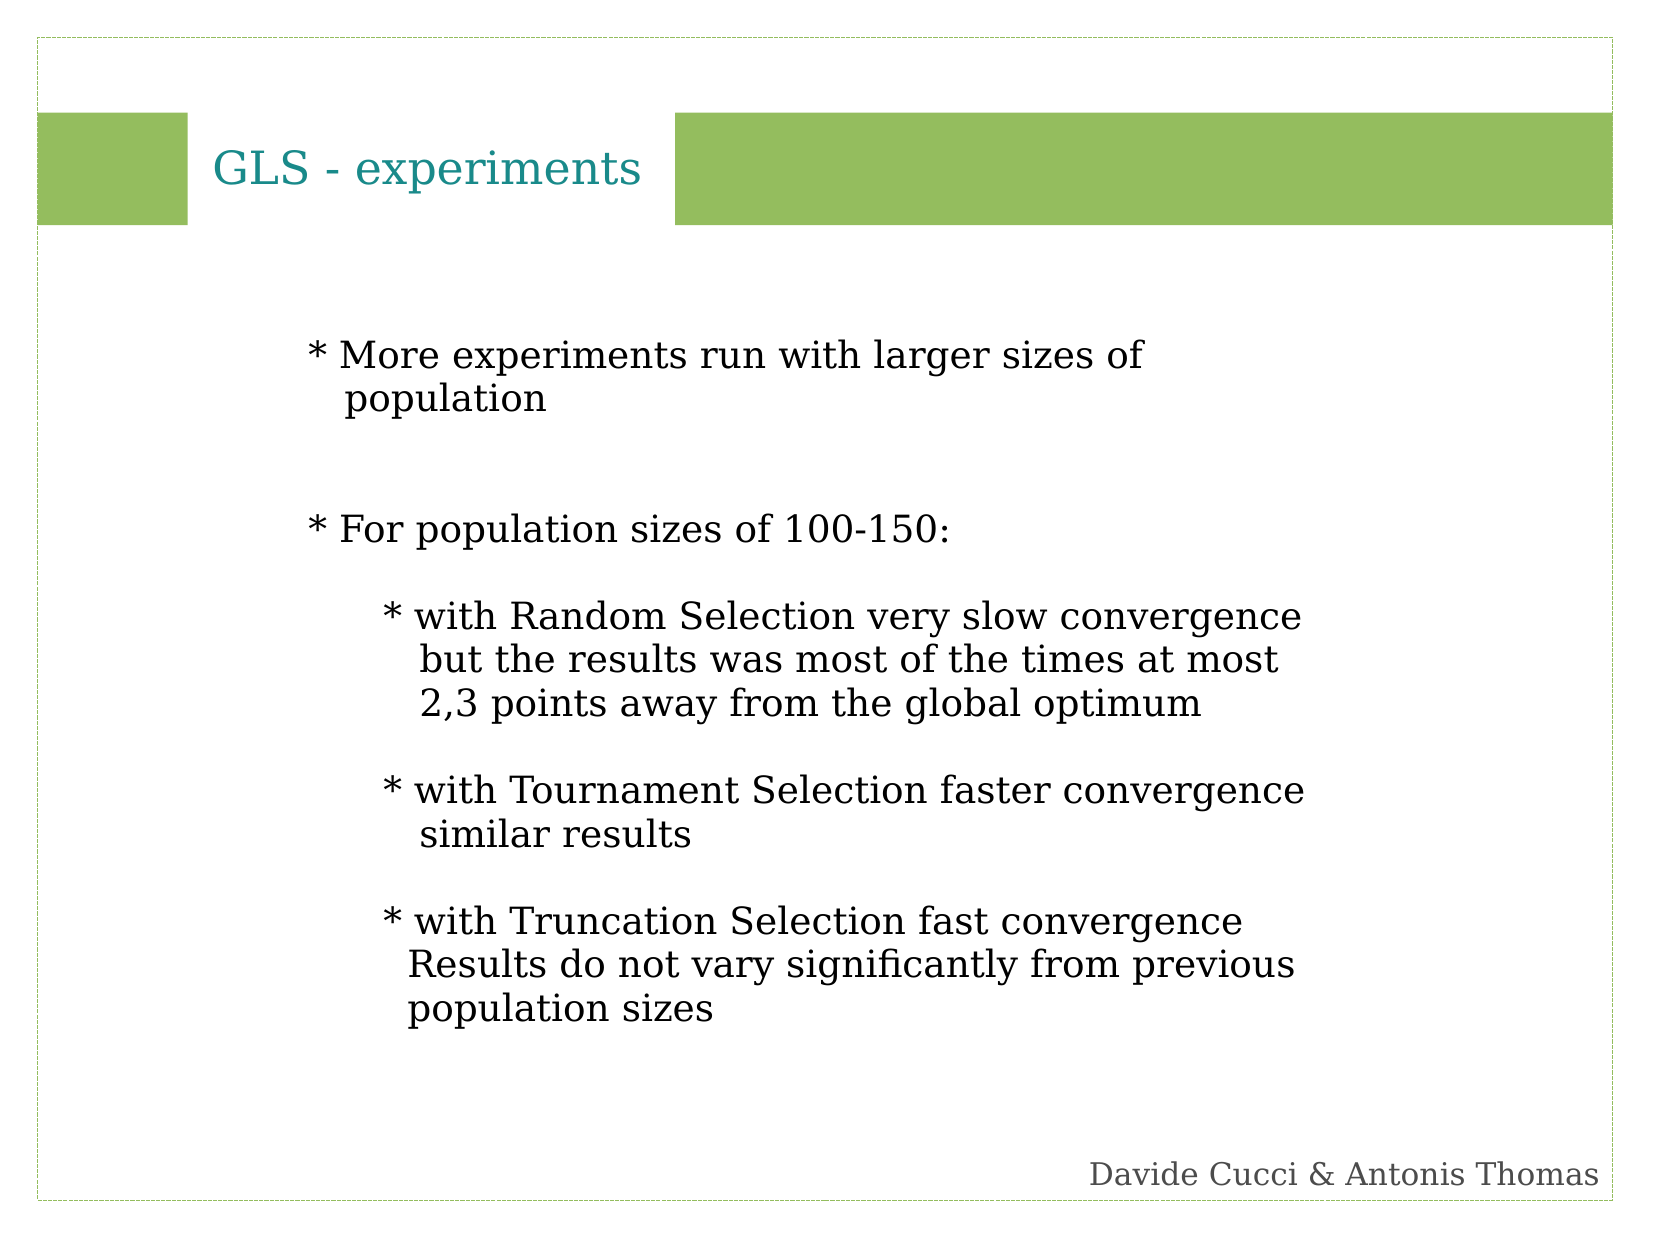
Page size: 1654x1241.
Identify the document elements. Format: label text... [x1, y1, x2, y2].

text_box [37, 112, 188, 226]
text_box * More experiments run with larger sizes of population * For population sizes of 100-150: * with Random Selection very slow convergence but the results was most of the times at most 2,3 points away from the global optimum * with Tournament Selection faster convergence similar results * with Truncation Selection fast convergence Results do not vary significantly from previous population sizes [293, 326, 1351, 1081]
text_box Davide Cucci & Antonis Thomas [1074, 1149, 1616, 1201]
text_box GLS - experiments [197, 134, 658, 203]
text_box [675, 112, 1613, 226]
